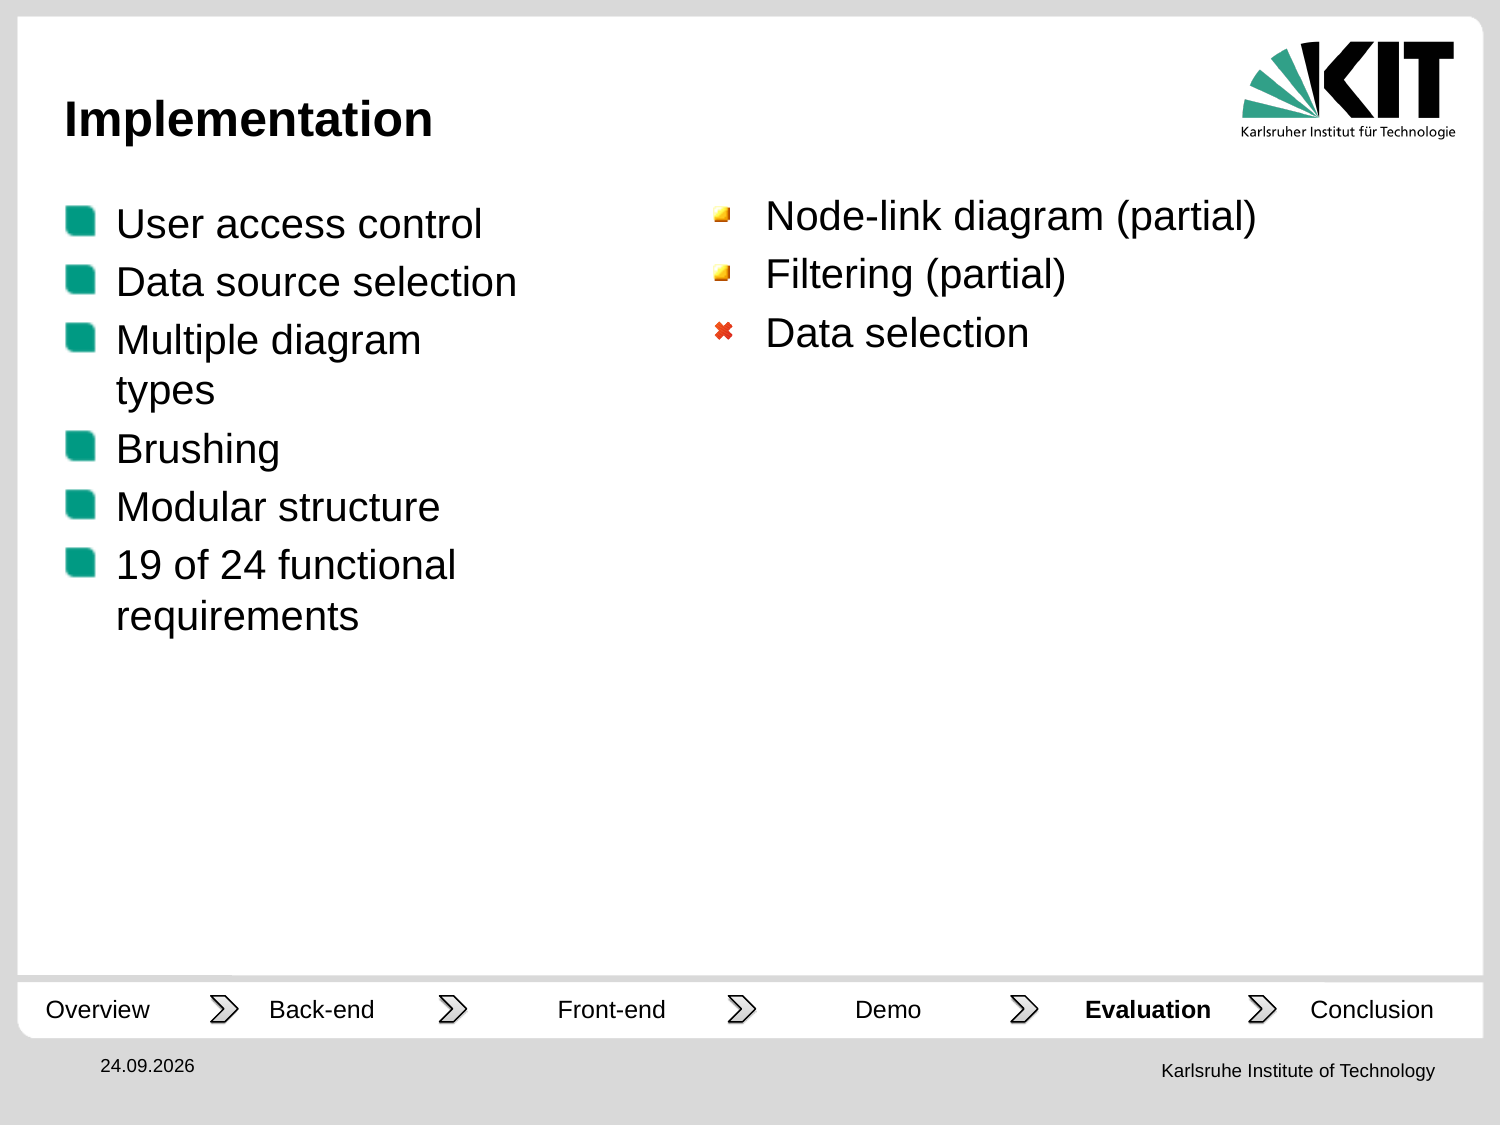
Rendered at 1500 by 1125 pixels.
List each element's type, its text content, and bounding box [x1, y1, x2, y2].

text_box Conclusion [1295, 986, 1500, 1031]
list User access control Data source selection Multiple diagram types Brushing Modular structure 19 of 24 functional requirements [64, 196, 520, 966]
text_box [1010, 995, 1038, 1022]
list Node-link diagram (partial) Filtering (partial) Data selection [713, 188, 1279, 958]
text_box Evaluation [1070, 986, 1227, 1031]
text_box Demo [840, 986, 937, 1031]
text_box 13.04.2019 [100, 1053, 272, 1113]
text_box [728, 995, 756, 1022]
text_box Back-end [254, 986, 418, 1031]
text_box Front-end [542, 986, 682, 1031]
text_box [210, 995, 238, 1022]
title Implementation [64, 54, 1198, 147]
text_box [1248, 995, 1277, 1022]
text_box [439, 995, 467, 1022]
picture [0, 0, 1500, 1125]
text_box Overview [30, 986, 194, 1031]
